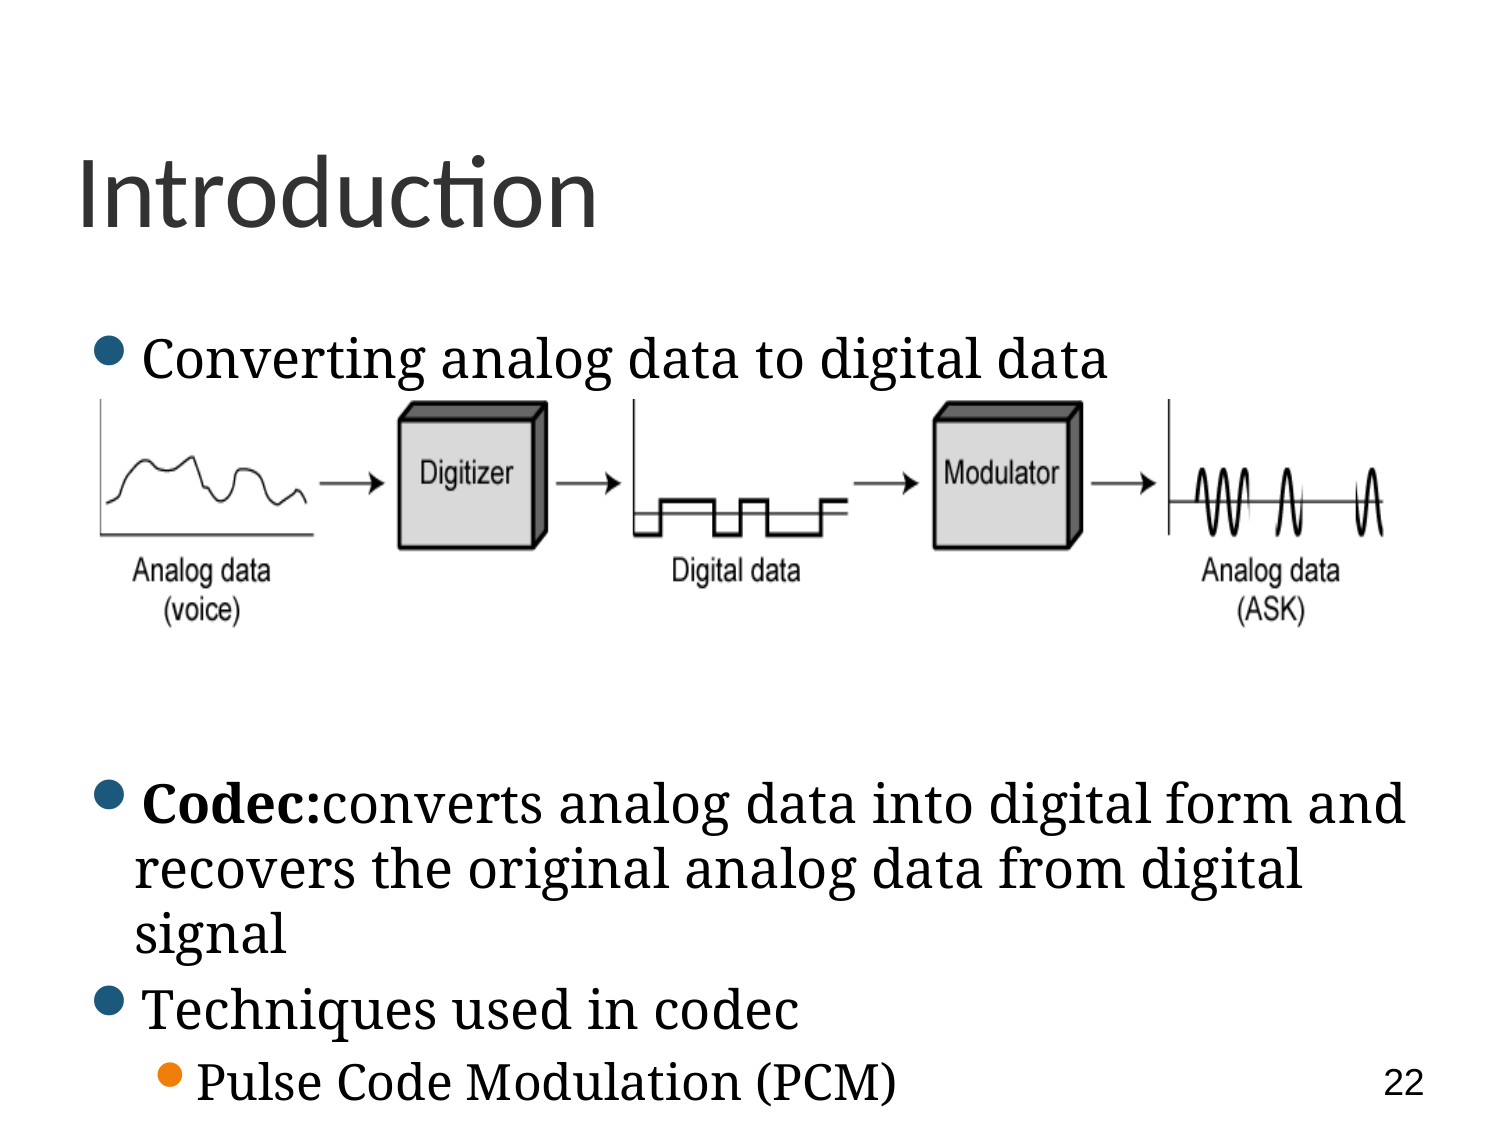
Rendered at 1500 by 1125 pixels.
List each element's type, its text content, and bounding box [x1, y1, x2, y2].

picture [99, 399, 1413, 650]
title Introduction [75, 115, 1426, 304]
text_box <number> [1299, 1042, 1426, 1103]
text_box Converting analog data to digital data (digitization) Codec:converts analog data into digital form and recovers the original analog data from digital signal Techniques used in codec Pulse Code Modulation (PCM) Delta Modulation (DM) [75, 317, 1426, 1038]
